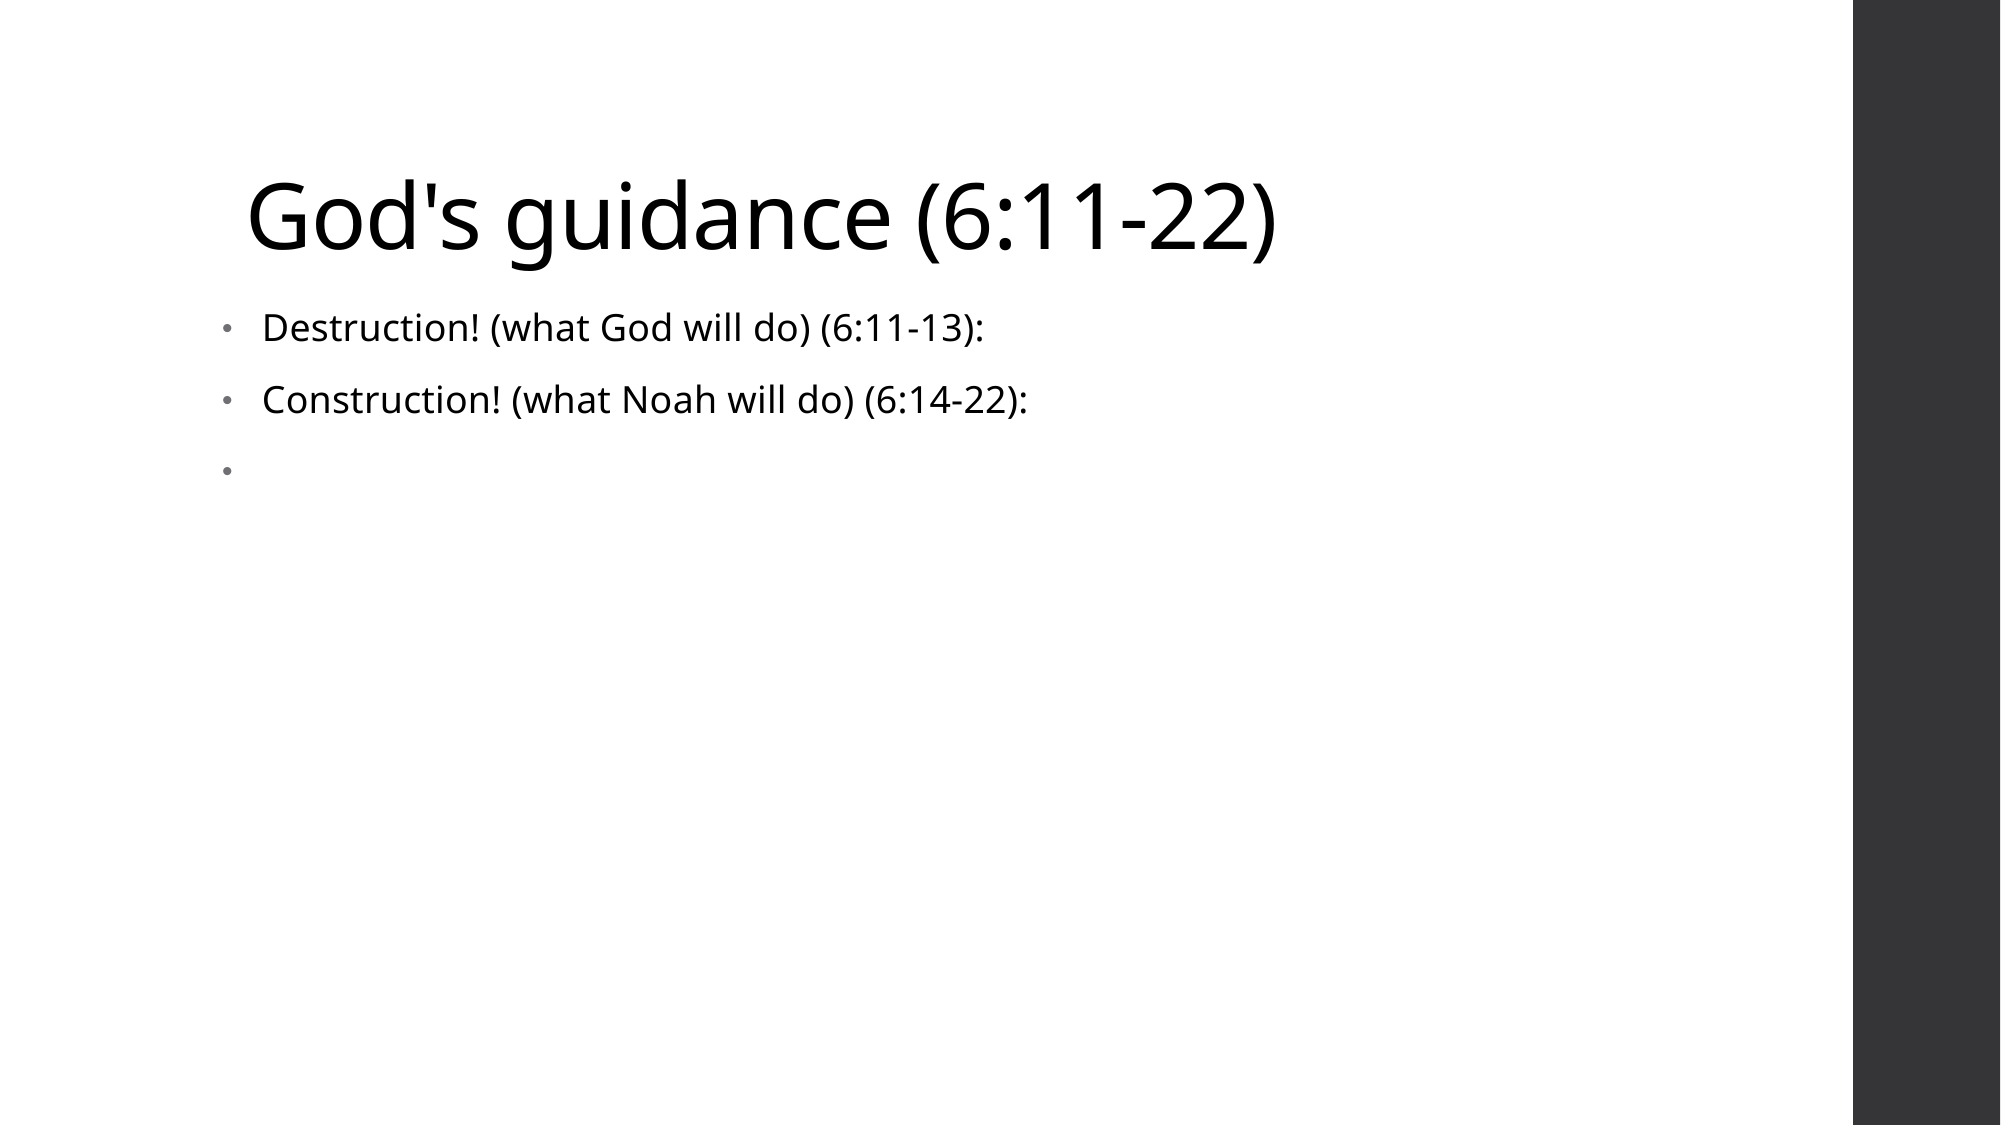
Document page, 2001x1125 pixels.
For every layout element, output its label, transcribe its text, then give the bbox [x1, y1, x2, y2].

list Destruction! (what God will do) (6:11-13): Construction! (what Noah will do) (6:14-22): [206, 299, 1617, 1014]
title God's guidance (6:11-22) [206, 60, 1797, 278]
